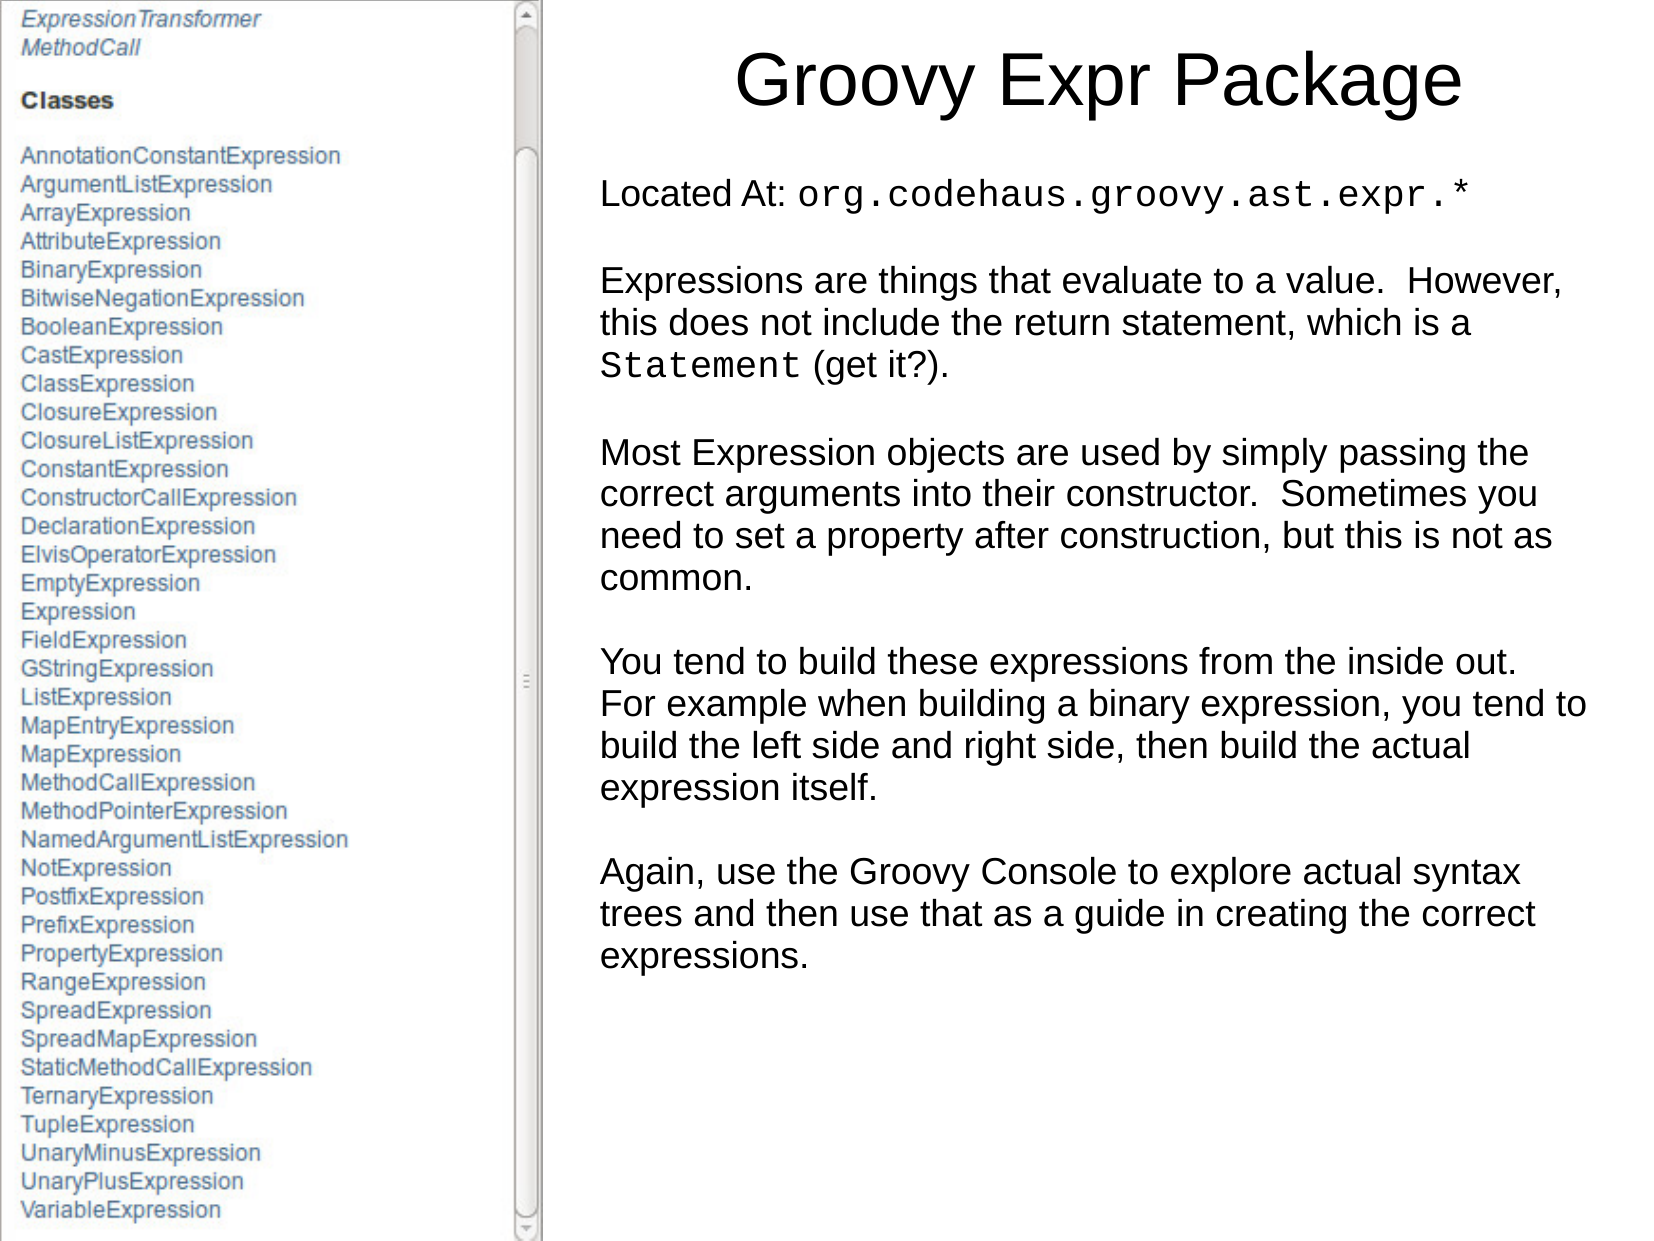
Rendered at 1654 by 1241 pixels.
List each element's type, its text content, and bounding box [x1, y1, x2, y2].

text_box Groovy Expr Package [720, 30, 1486, 129]
text_box Located At: org.codehaus.groovy.ast.expr.* Expressions are things that evaluate to a value. However, this does not include the return statement, which is a Statement (get it?). Most Expression objects are used by simply passing the correct arguments into their constructor. Sometimes you need to set a property after construction, but this is not as common. You tend to build these expressions from the inside out. For example when building a binary expression, you tend to build the left side and right side, then build the actual expression itself. Again, use the Groovy Console to explore actual syntax trees and then use that as a guide in creating the correct expressions. [585, 165, 1606, 985]
picture [0, 0, 543, 1241]
